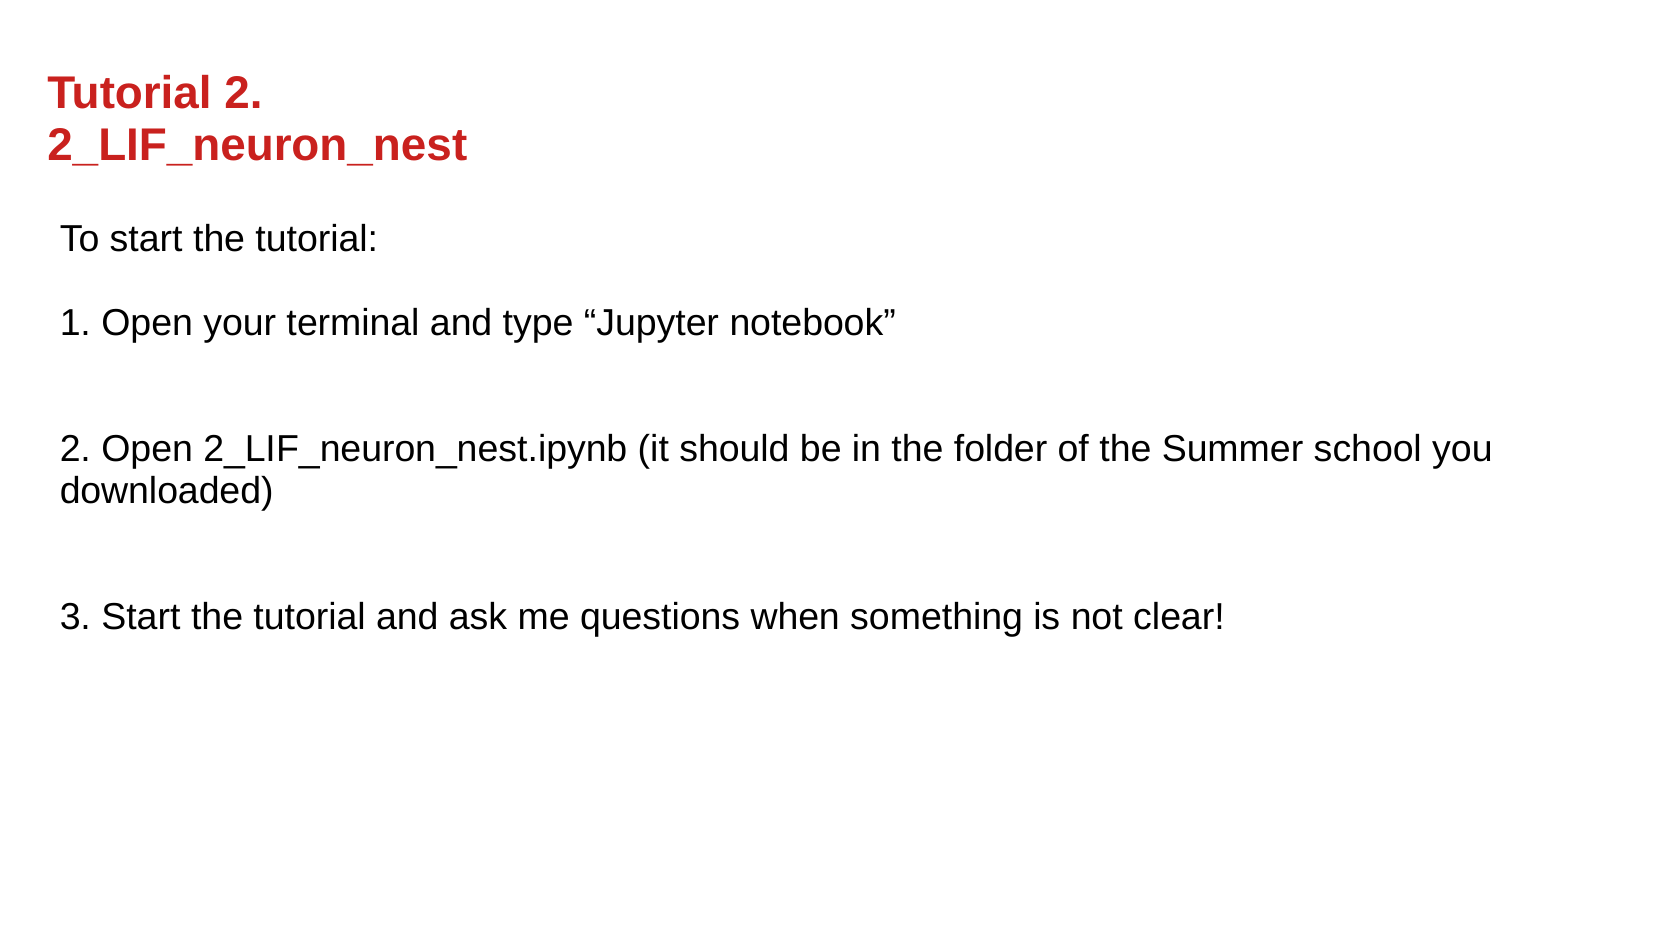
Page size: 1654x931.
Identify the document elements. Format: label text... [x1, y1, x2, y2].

text_box Tutorial 2. 2_LIF_neuron_nest [32, 60, 541, 178]
text_box To start the tutorial: 1. Open your terminal and type “Jupyter notebook” 2. Open 2_LIF_neuron_nest.ipynb (it should be in the folder of the Summer school you downloaded) 3. Start the tutorial and ask me questions when something is not clear! [45, 210, 1600, 645]
